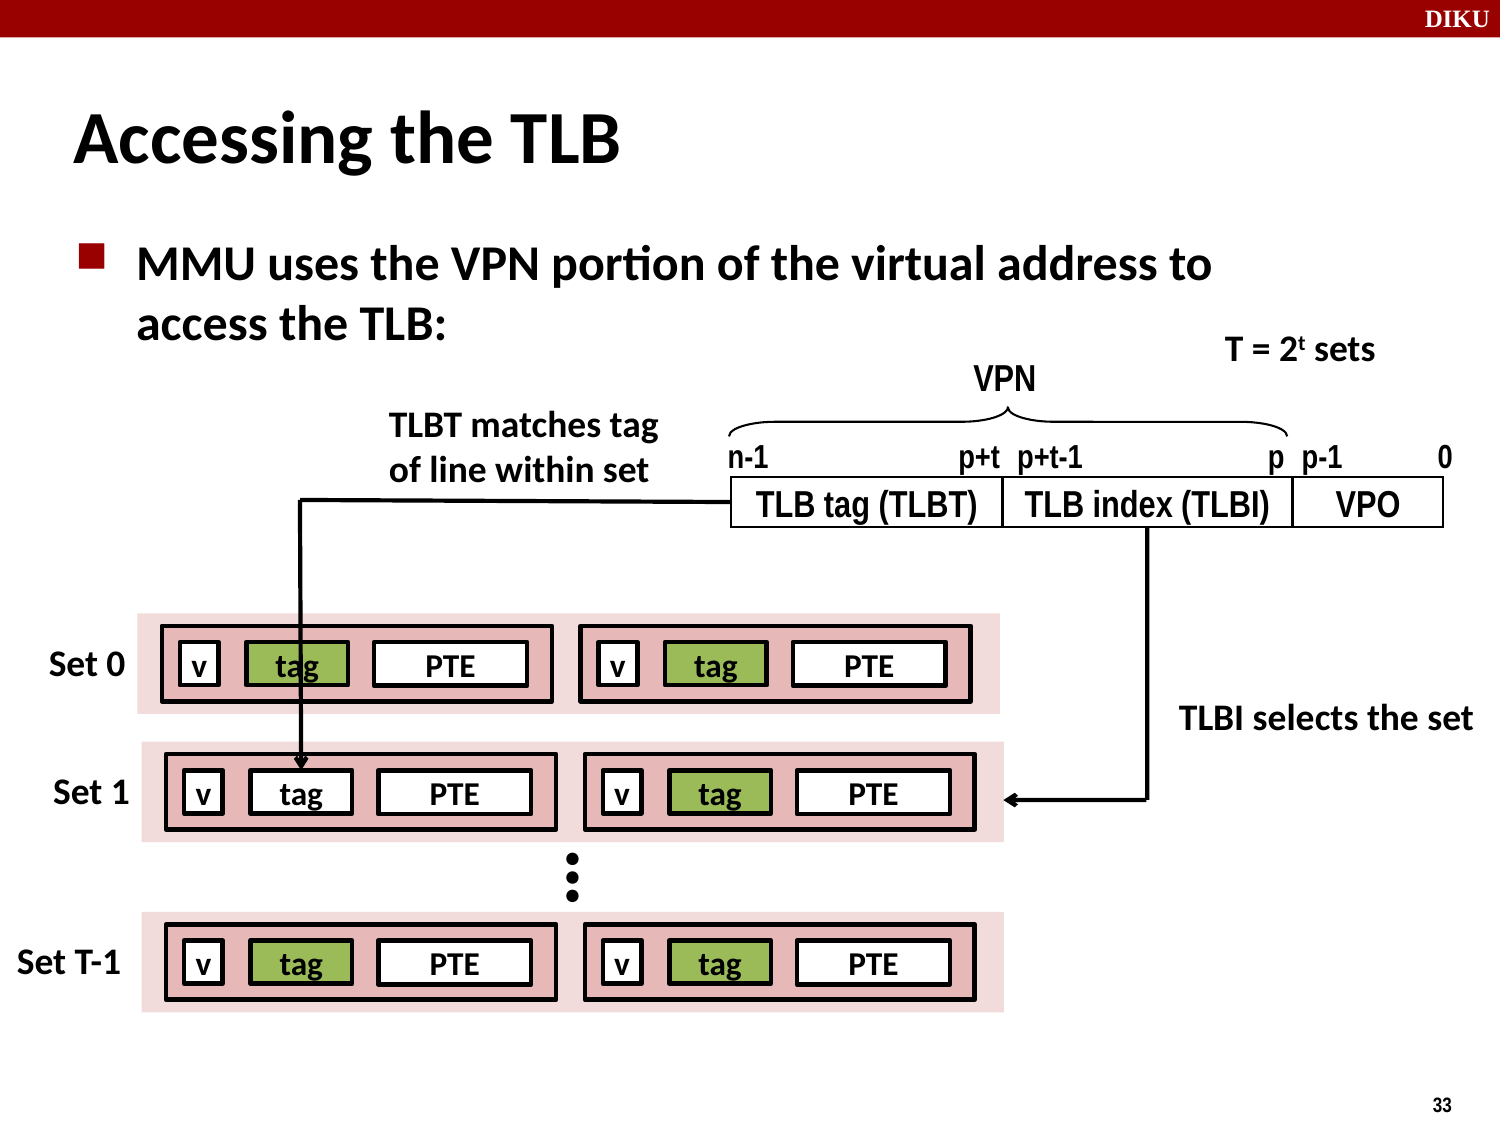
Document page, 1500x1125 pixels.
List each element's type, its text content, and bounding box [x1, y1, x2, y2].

text_box PTE [374, 642, 528, 686]
text_box [137, 613, 298, 714]
text_box n-1 [713, 427, 784, 483]
text_box PTE [797, 770, 950, 814]
text_box tag [250, 770, 353, 814]
text_box T = 2t sets [1210, 316, 1398, 377]
text_box TLBT matches tag of line within set [374, 392, 713, 498]
text_box VPN [958, 346, 1052, 407]
text_box p+t [943, 427, 1016, 483]
text_box TLB index (TLBI) [1002, 477, 1292, 527]
text_box 0 [1422, 427, 1468, 483]
text_box tag [669, 940, 771, 984]
text_box v [179, 642, 219, 686]
text_box PTE [797, 940, 950, 985]
text_box v [602, 770, 642, 814]
text_box p+t-1 [1016, 427, 1099, 483]
text_box v [602, 940, 642, 984]
text_box VPO [1292, 477, 1444, 527]
text_box … [487, 843, 603, 911]
text_box tag [250, 940, 353, 984]
text_box tag [246, 642, 298, 686]
text_box tag [669, 770, 771, 814]
text_box Set T-1 [2, 929, 137, 990]
text_box v [184, 940, 223, 984]
text_box v [184, 770, 223, 814]
text_box MMU uses the VPN portion of the virtual address to access the TLB: [65, 223, 1361, 363]
text_box [303, 613, 1000, 714]
text_box tag [303, 642, 348, 686]
text_box PTE [378, 940, 532, 985]
text_box [141, 911, 1004, 1013]
text_box PTE [378, 770, 532, 814]
text_box [141, 741, 1004, 843]
text_box p [1253, 427, 1300, 483]
text_box tag [665, 642, 767, 686]
text_box Set 1 [38, 759, 145, 820]
text_box PTE [792, 642, 946, 686]
text_box v [598, 642, 638, 686]
text_box Set 0 [34, 631, 141, 691]
text_box p-1 [1300, 427, 1358, 477]
text_box TLB tag (TLBT) [730, 477, 1002, 527]
text_box Accessing the TLB [58, 71, 1304, 197]
text_box TLBI selects the set [1164, 685, 1490, 746]
